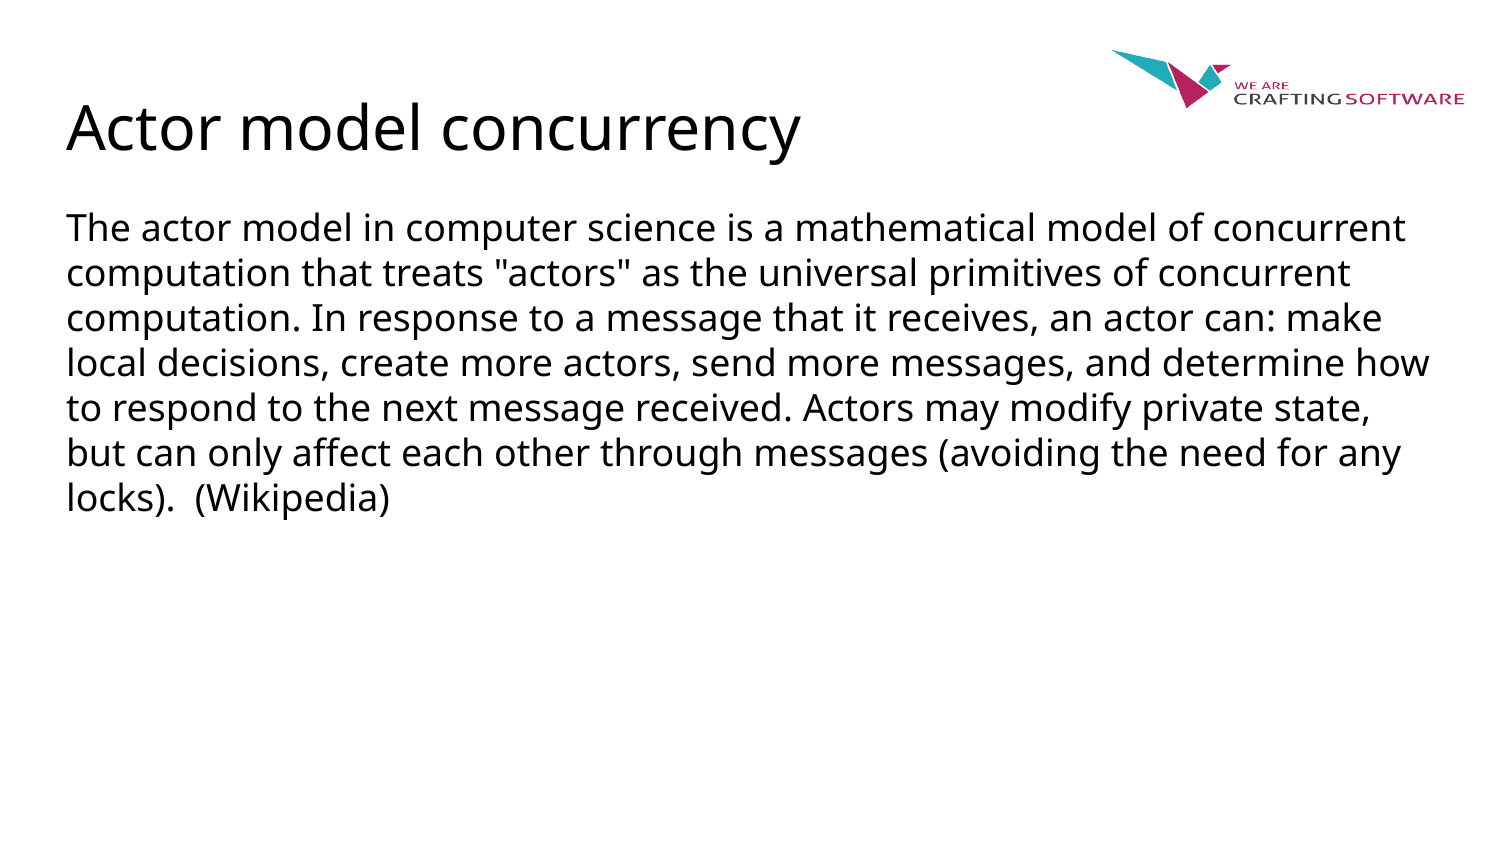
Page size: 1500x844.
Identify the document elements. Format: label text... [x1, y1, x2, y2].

picture [1094, 0, 1481, 163]
title Actor model concurrency [51, 72, 1449, 167]
list The actor model in computer science is a mathematical model of concurrent computation that treats "actors" as the universal primitives of concurrent computation. In response to a message that it receives, an actor can: make local decisions, create more actors, send more messages, and determine how to respond to the next message received. Actors may modify private state, but can only affect each other through messages (avoiding the need for any locks). (Wikipedia) [51, 189, 1449, 750]
